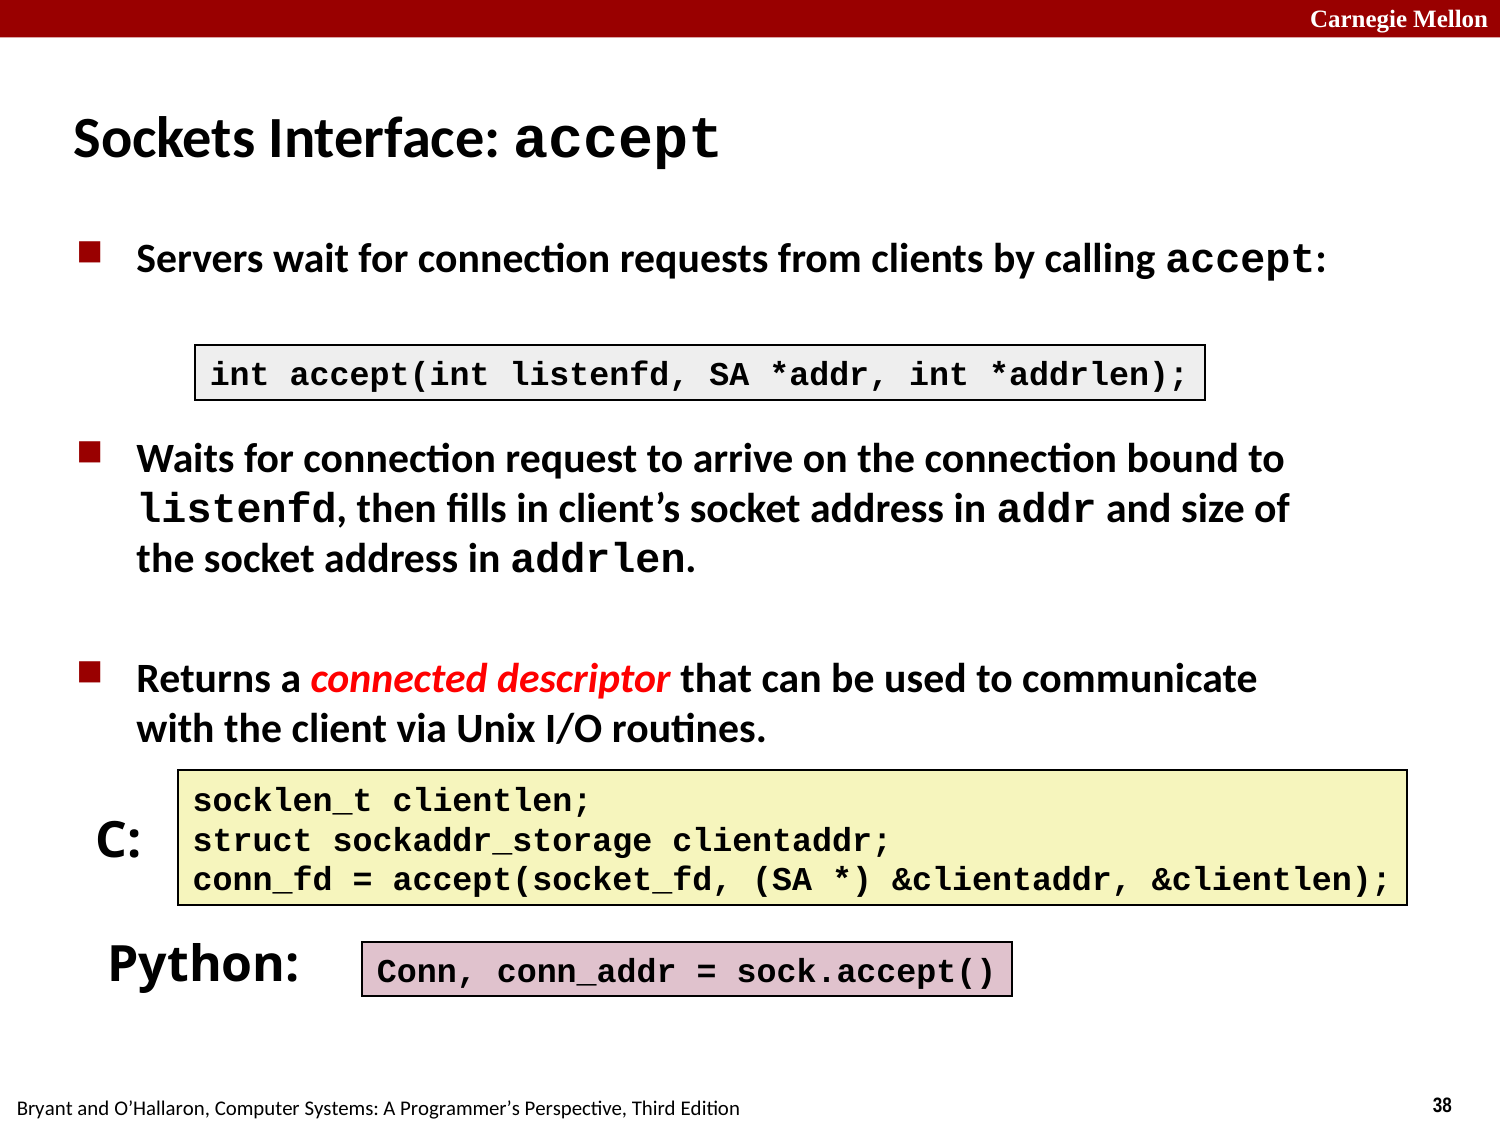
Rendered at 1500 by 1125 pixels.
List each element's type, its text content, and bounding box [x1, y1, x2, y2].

text_box Python: [92, 924, 347, 1000]
text_box Conn, conn_addr = sock.accept() [362, 941, 1012, 997]
text_box C: [80, 800, 171, 875]
title Sockets Interface: accept [58, 71, 1304, 197]
text_box int accept(int listenfd, SA *addr, int *addrlen); [195, 344, 1205, 400]
list Servers wait for connection requests from clients by calling accept: Waits for connection request to arrive on the connection bound to listenfd, then fills in client’s socket address in addr and size of the socket address in addrlen. Returns a connected descriptor that can be used to communicate with the client via Unix I/O routines. [65, 223, 1361, 766]
text_box socklen_t clientlen; struct sockaddr_storage clientaddr; conn_fd = accept(socket_fd, (SA *) &clientaddr, &clientlen); [177, 770, 1408, 905]
